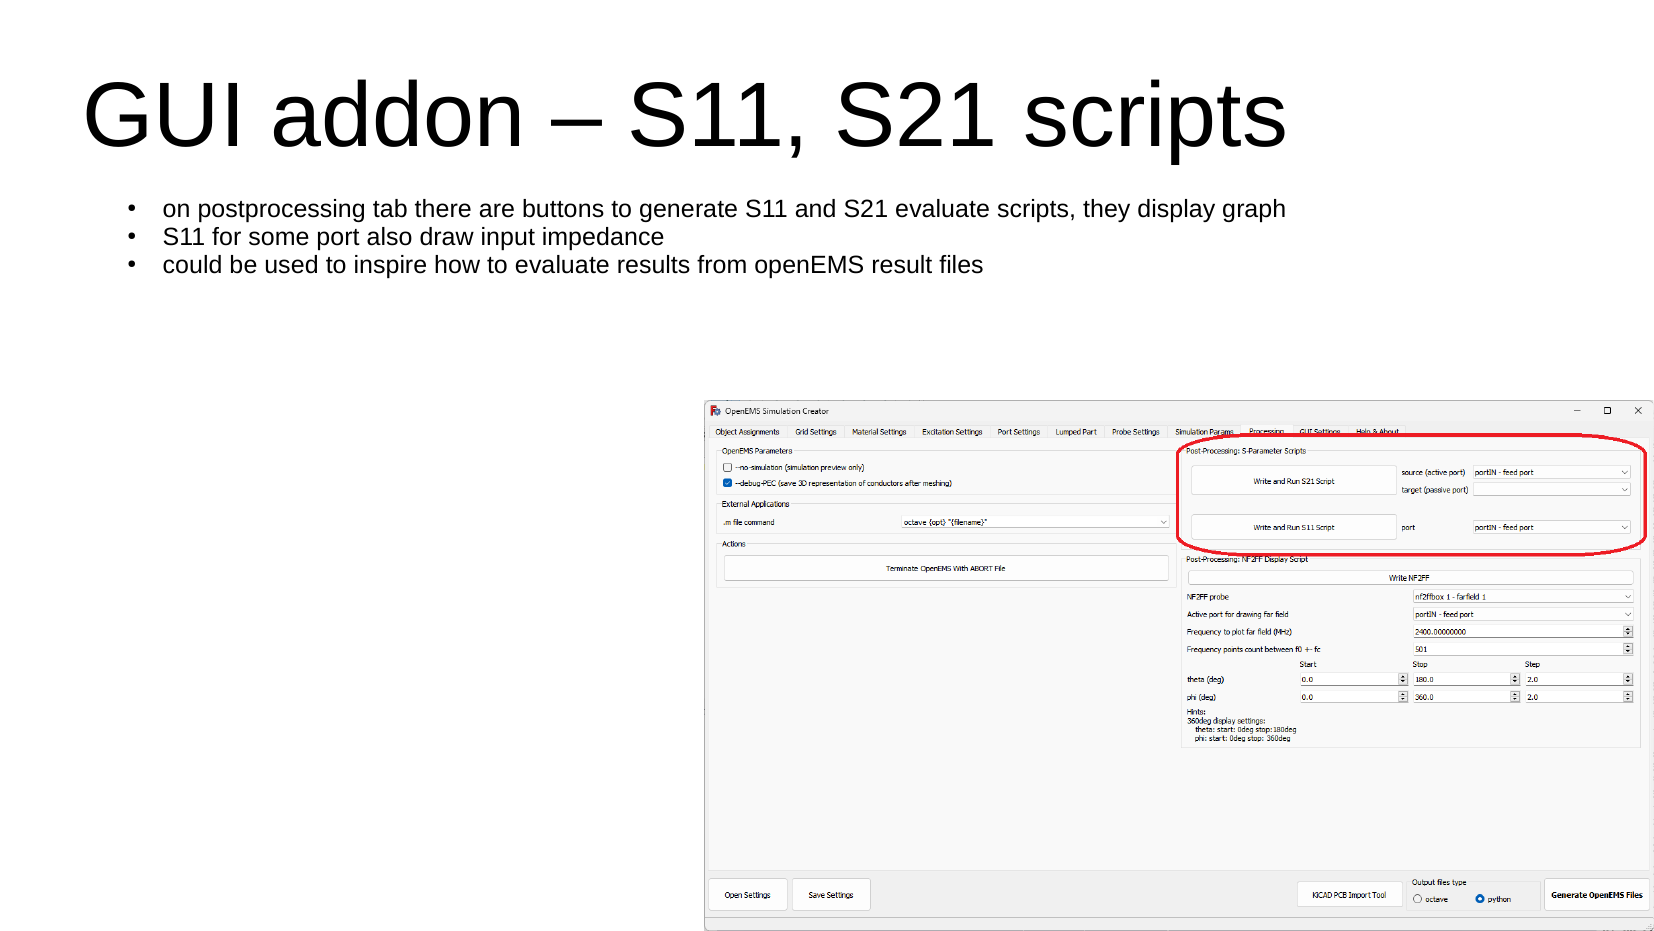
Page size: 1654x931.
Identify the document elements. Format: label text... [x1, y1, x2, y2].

picture [704, 400, 1654, 931]
title GUI addon – S11, S21 scripts [82, 37, 1571, 193]
text_box on postprocessing tab there are buttons to generate S11 and S21 evaluate scripts, they display graph S11 for some port also draw input impedance could be used to inspire how to evaluate results from openEMS result files [112, 187, 1538, 376]
